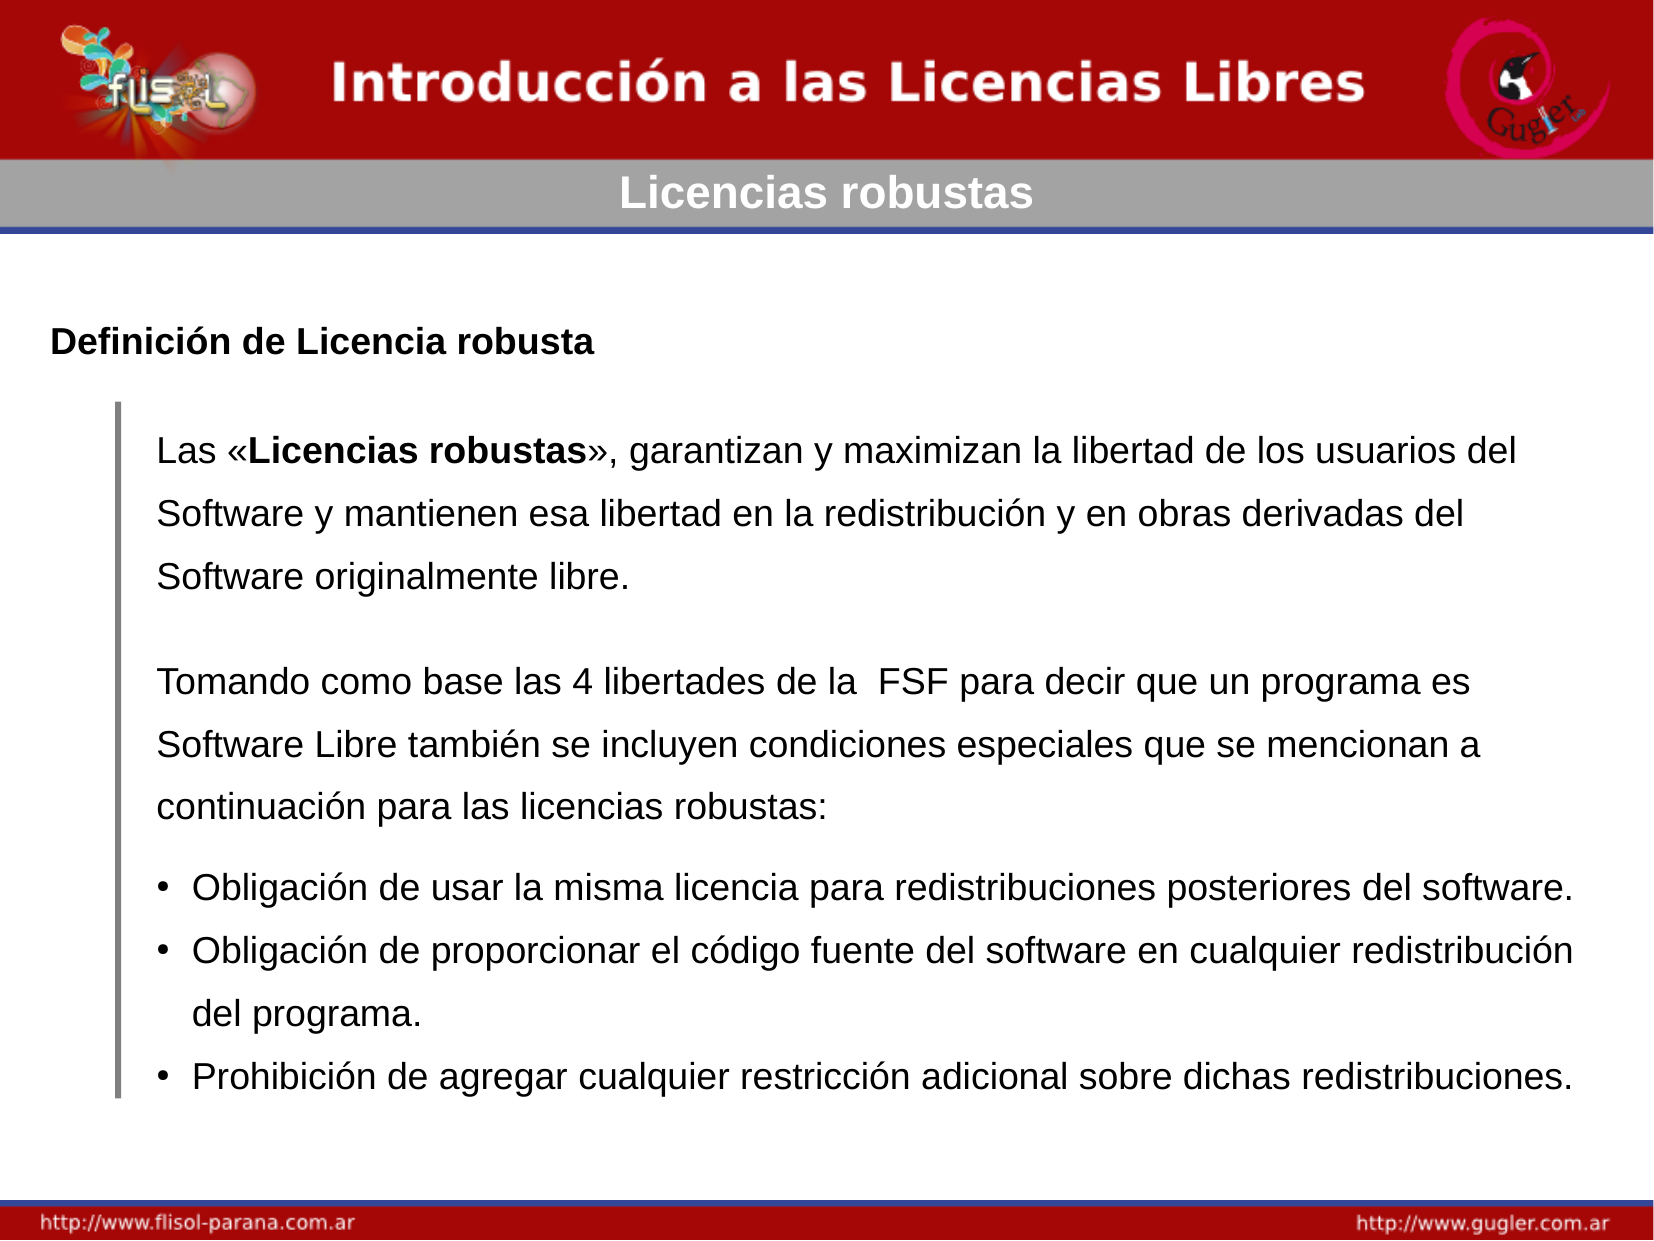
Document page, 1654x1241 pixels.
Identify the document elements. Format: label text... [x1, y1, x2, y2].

picture [0, 226, 1654, 234]
picture [0, 1200, 1654, 1241]
text_box Licencias robustas [0, 159, 1654, 226]
picture [0, 0, 1654, 159]
text_box Definición de Licencia robusta [35, 312, 1619, 370]
text_box Las «Licencias robustas», garantizan y maximizan la libertad de los usuarios del Software y mantienen esa libertad en la redistribución y en obras derivadas del Software originalmente libre. Tomando como base las 4 libertades de la FSF para decir que un programa es Software Libre también se incluyen condiciones especiales que se mencionan a continuación para las licencias robustas: Obligación de usar la misma licencia para redistribuciones posteriores del software. Obligación de proporcionar el código fuente del software en cualquier redistribución del programa. Prohibición de agregar cualquier restricción adicional sobre dichas redistribuciones. [141, 401, 1630, 1085]
